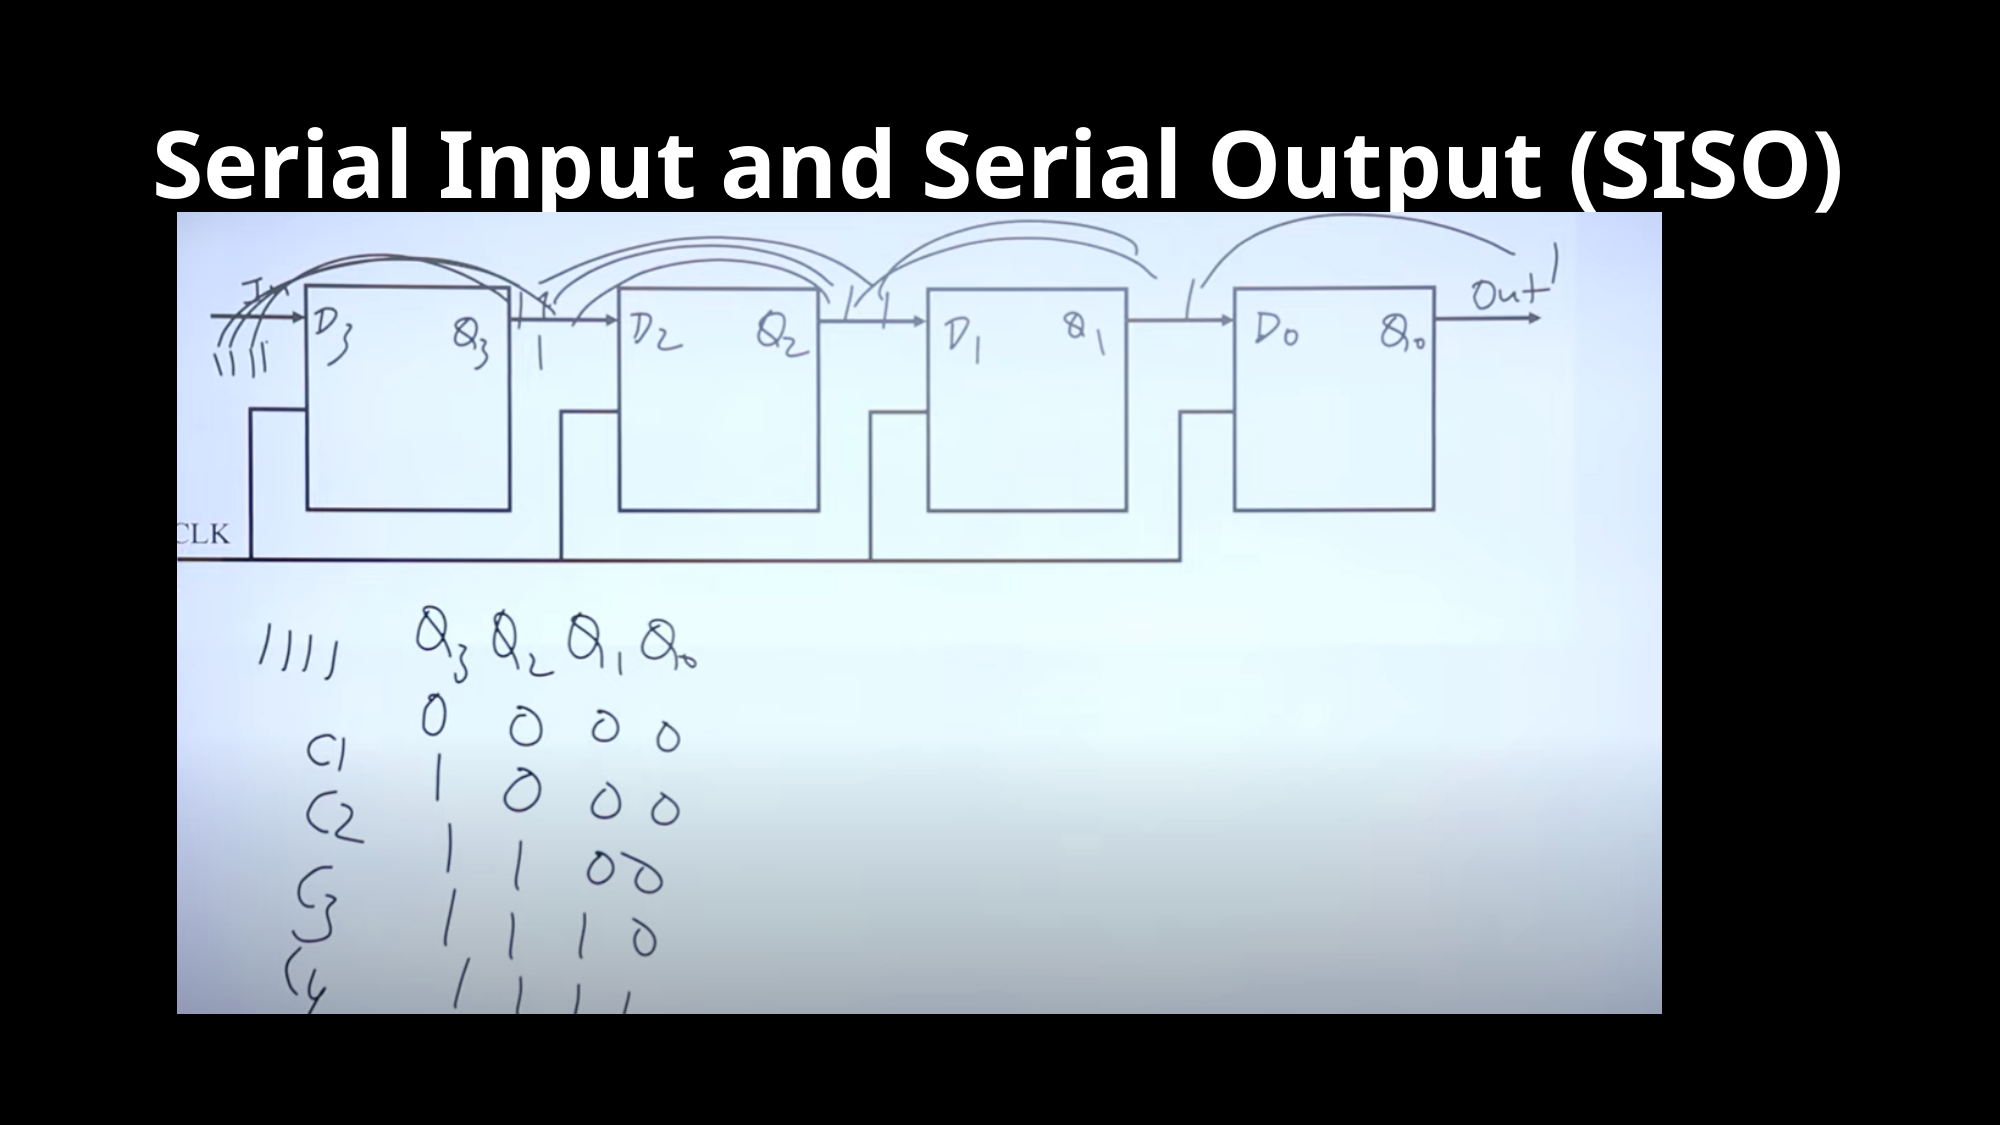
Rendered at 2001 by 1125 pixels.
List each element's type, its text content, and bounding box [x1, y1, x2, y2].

picture [177, 212, 1662, 1014]
title Serial Input and Serial Output (SISO) [137, 59, 1863, 278]
